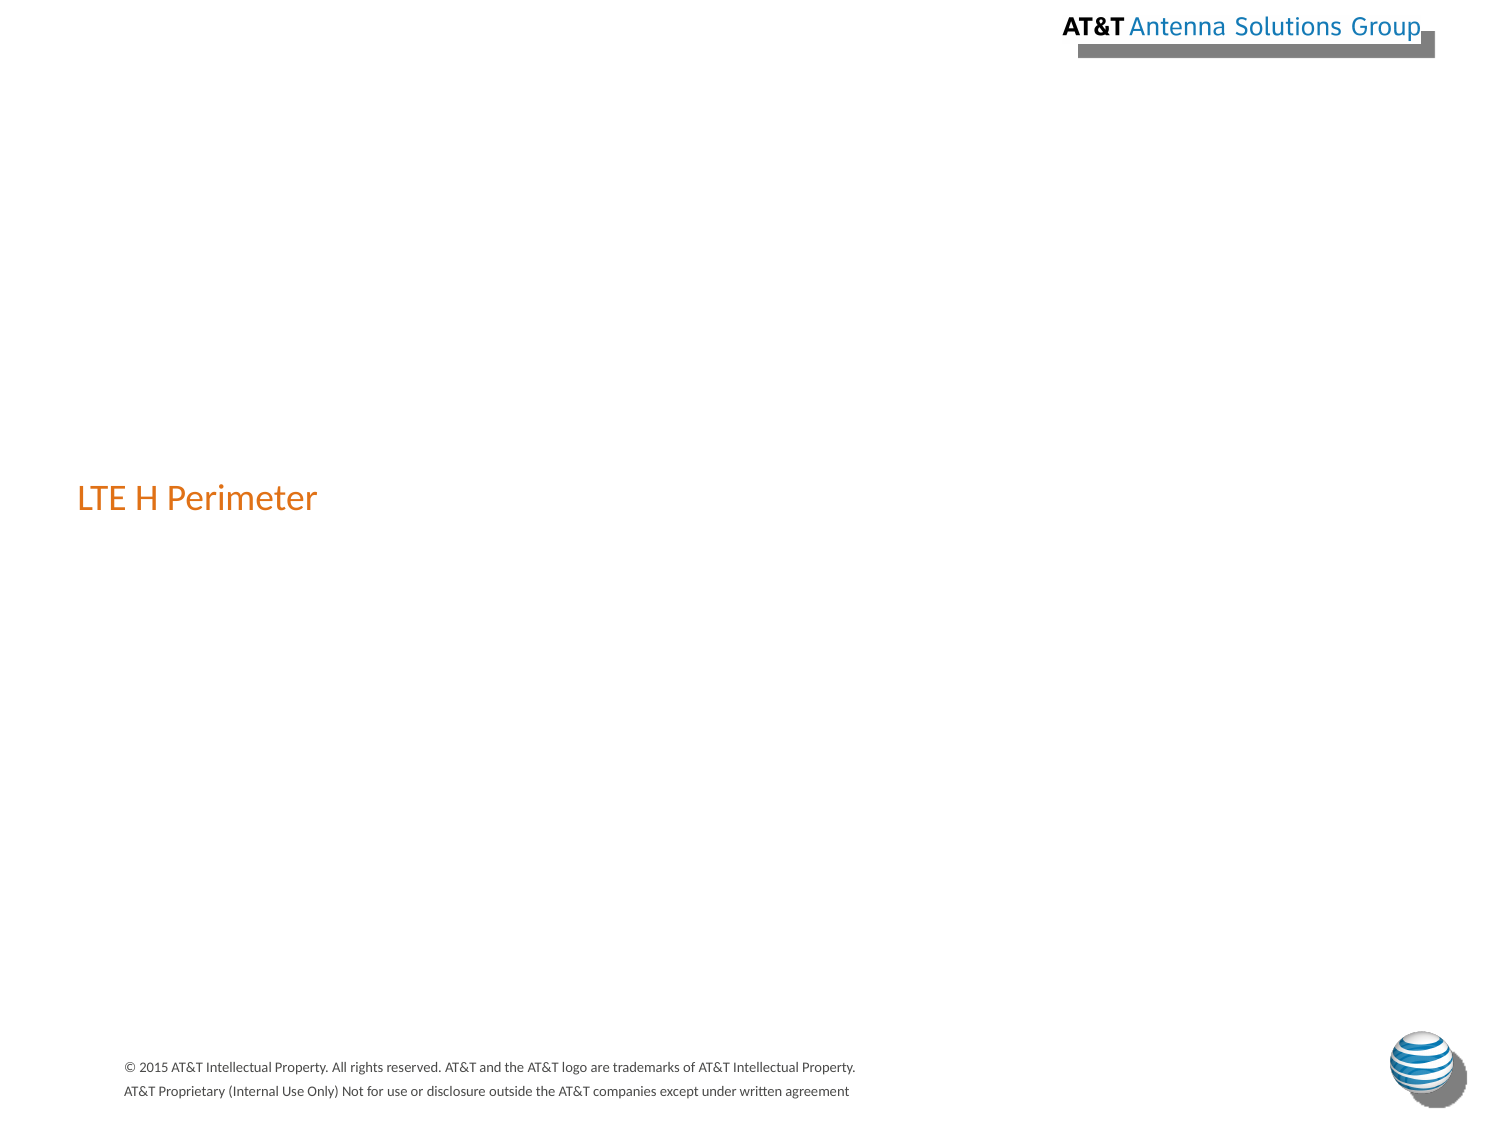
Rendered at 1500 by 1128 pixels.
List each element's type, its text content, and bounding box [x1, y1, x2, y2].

text_box LTE H Perimeter [62, 468, 1500, 1128]
picture [1062, 15, 1421, 44]
